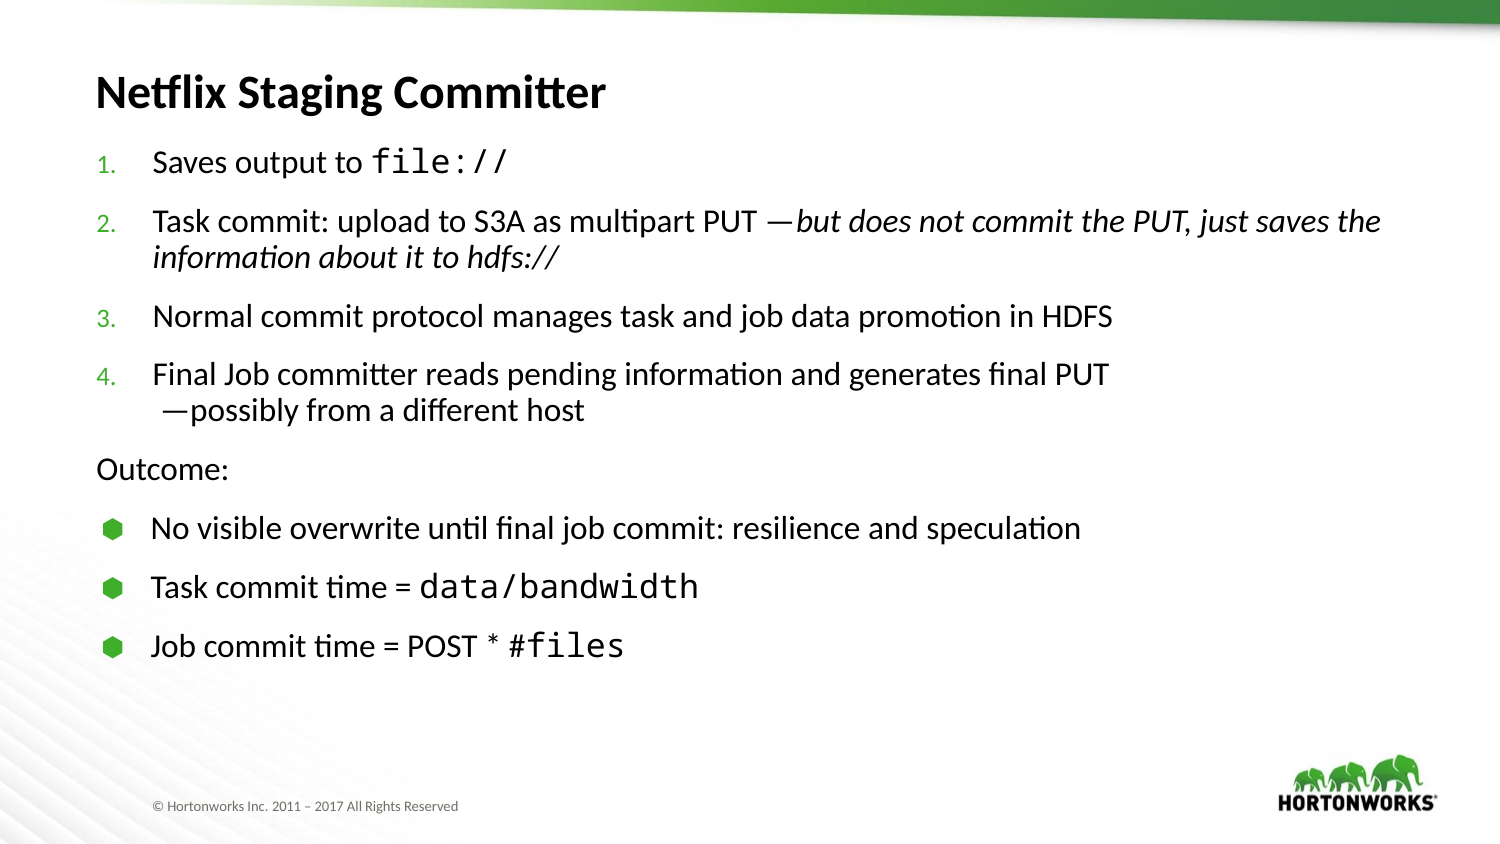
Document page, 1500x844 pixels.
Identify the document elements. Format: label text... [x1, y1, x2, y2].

title Netflix Staging Committer [86, 69, 1437, 119]
list Saves output to file:// Task commit: upload to S3A as multipart PUT —but does not commit the PUT, just saves the information about it to hdfs:// Normal commit protocol manages task and job data promotion in HDFS Final Job committer reads pending information and generates final PUT —possibly from a different host Outcome: No visible overwrite until final job commit: resilience and speculation Task commit time = data/bandwidth Job commit time = POST * #files [86, 135, 1437, 734]
picture [0, 0, 1500, 844]
